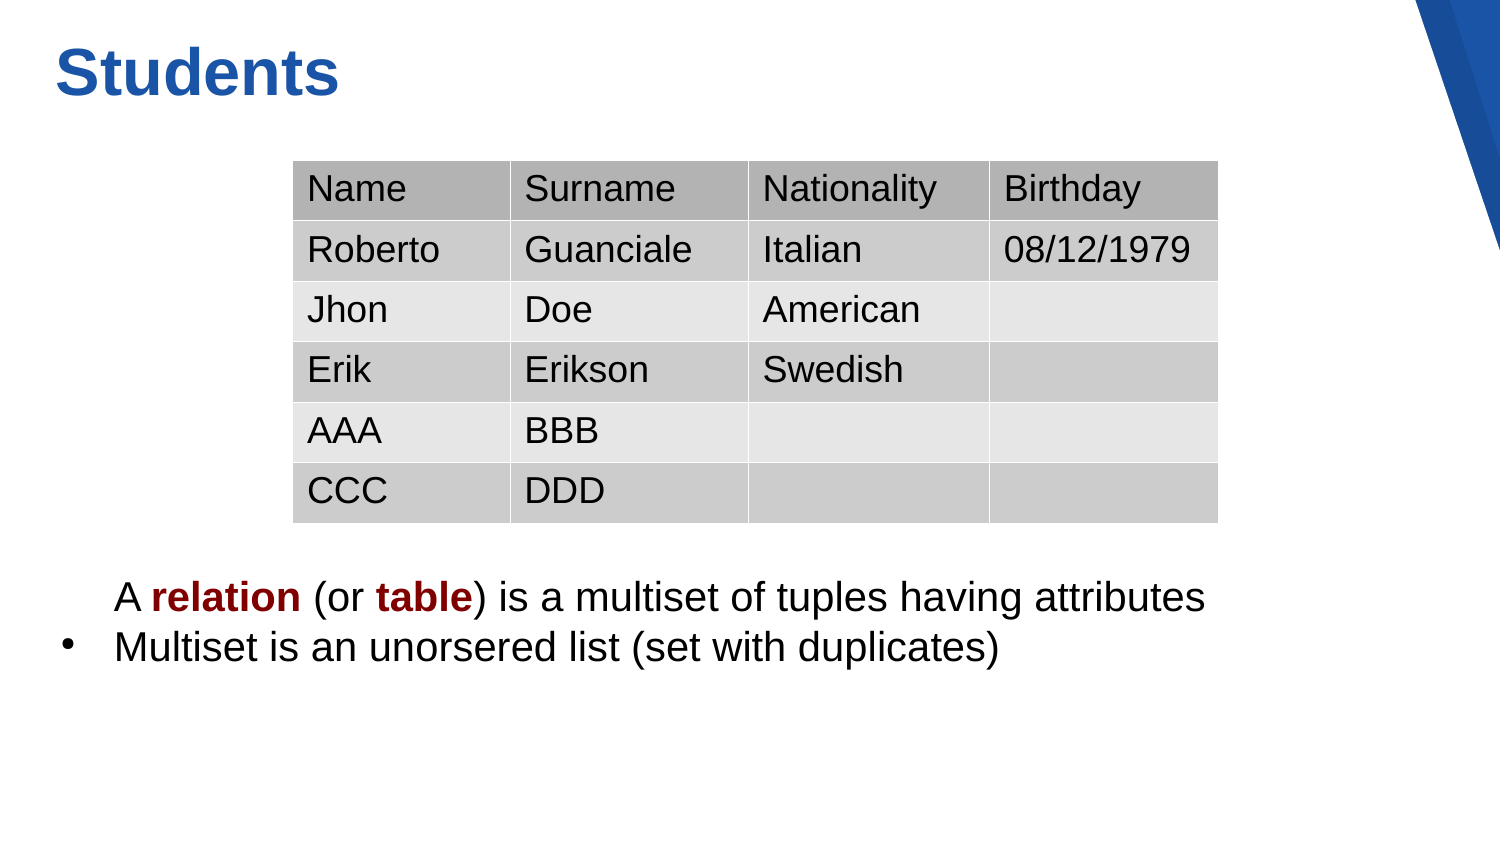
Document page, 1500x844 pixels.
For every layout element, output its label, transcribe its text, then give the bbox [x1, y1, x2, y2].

table_cell Roberto [293, 221, 510, 281]
table_cell CCC [293, 463, 510, 523]
table_cell DDD [511, 463, 748, 523]
table_header Nationality [749, 161, 989, 220]
table_cell Erikson [511, 342, 748, 402]
table_cell [990, 463, 1218, 523]
table_cell AAA [293, 403, 510, 462]
table_cell [990, 282, 1218, 341]
table_header Birthday [990, 161, 1218, 220]
table_cell [990, 403, 1218, 462]
table_cell Italian [749, 221, 989, 281]
table_cell [749, 463, 989, 523]
table_cell [749, 403, 989, 462]
table_header Name [293, 161, 510, 220]
table_cell 08/12/1979 [990, 221, 1218, 281]
table_cell Swedish [749, 342, 989, 402]
table_cell Erik [293, 342, 510, 402]
table_cell American [749, 282, 989, 341]
table_cell [990, 342, 1218, 402]
table_cell Doe [511, 282, 748, 341]
title Students [40, 56, 1231, 124]
list A relation (or table) is a multiset of tuples having attributes Multiset is an unorsered list (set with duplicates) [27, 555, 1441, 830]
table_cell Jhon [293, 282, 510, 341]
table_cell Guanciale [511, 221, 748, 281]
table_cell BBB [511, 403, 748, 462]
table_header Surname [511, 161, 748, 220]
